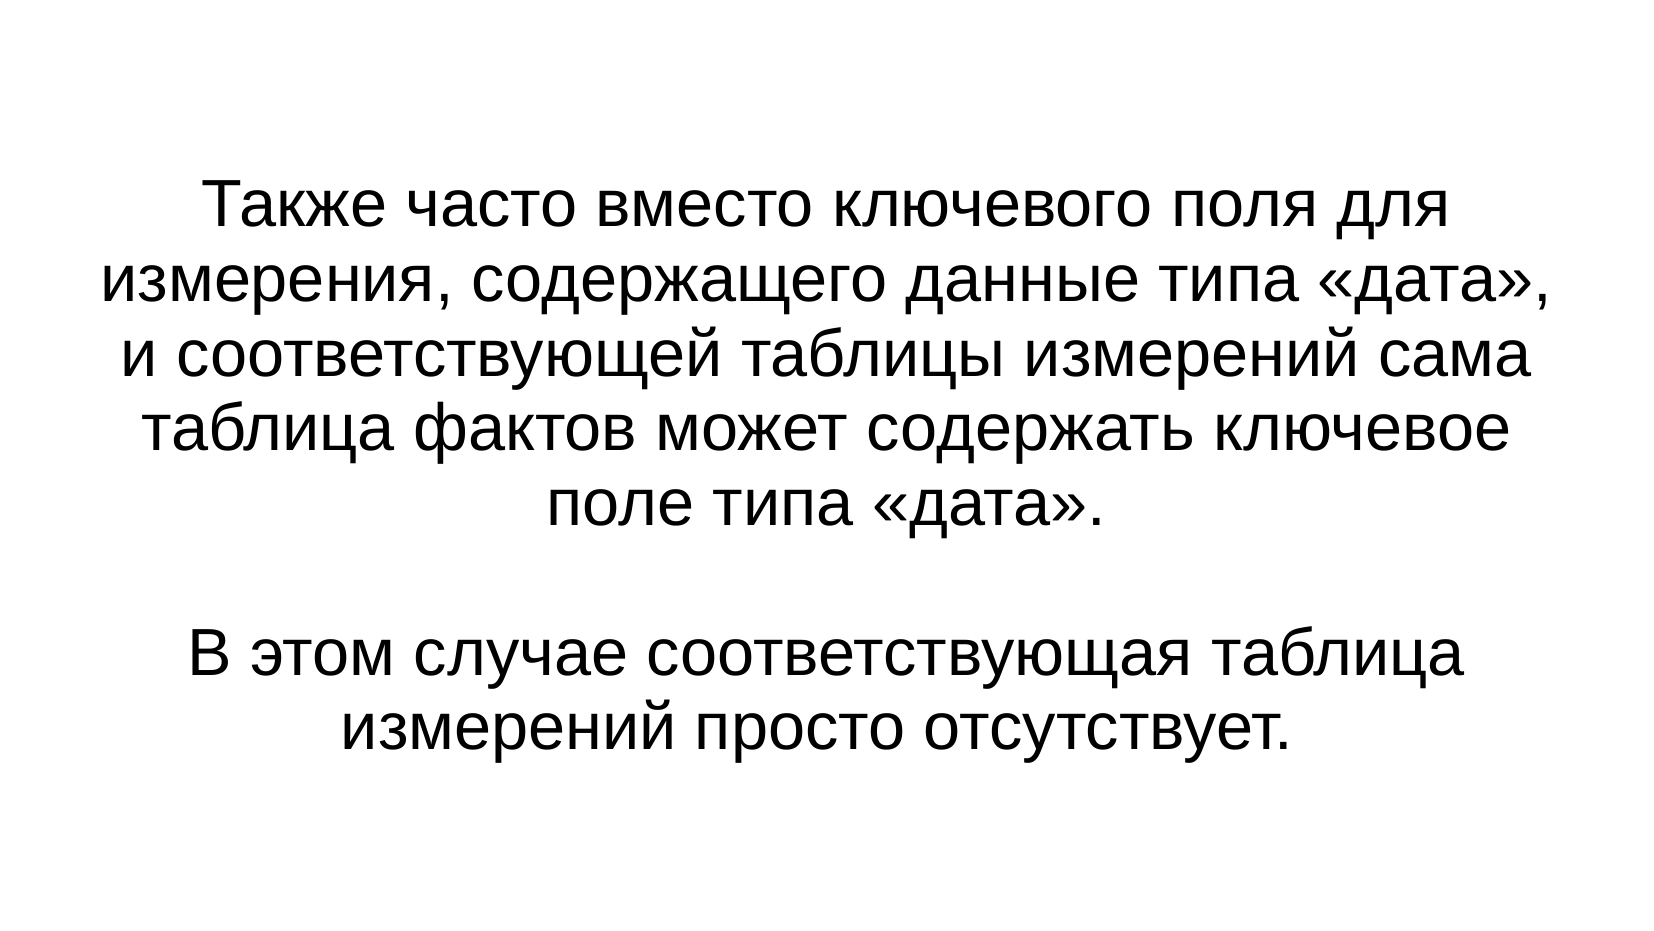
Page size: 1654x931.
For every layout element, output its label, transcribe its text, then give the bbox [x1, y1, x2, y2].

subtitle Также часто вместо ключевого поля для измерения, содержащего данные типа «дата», и соответствующей таблицы измерений сама таблица фактов может содержать ключевое поле типа «дата». В этом случае соответствующая таблица измерений просто отсутствует. [82, 60, 1571, 871]
